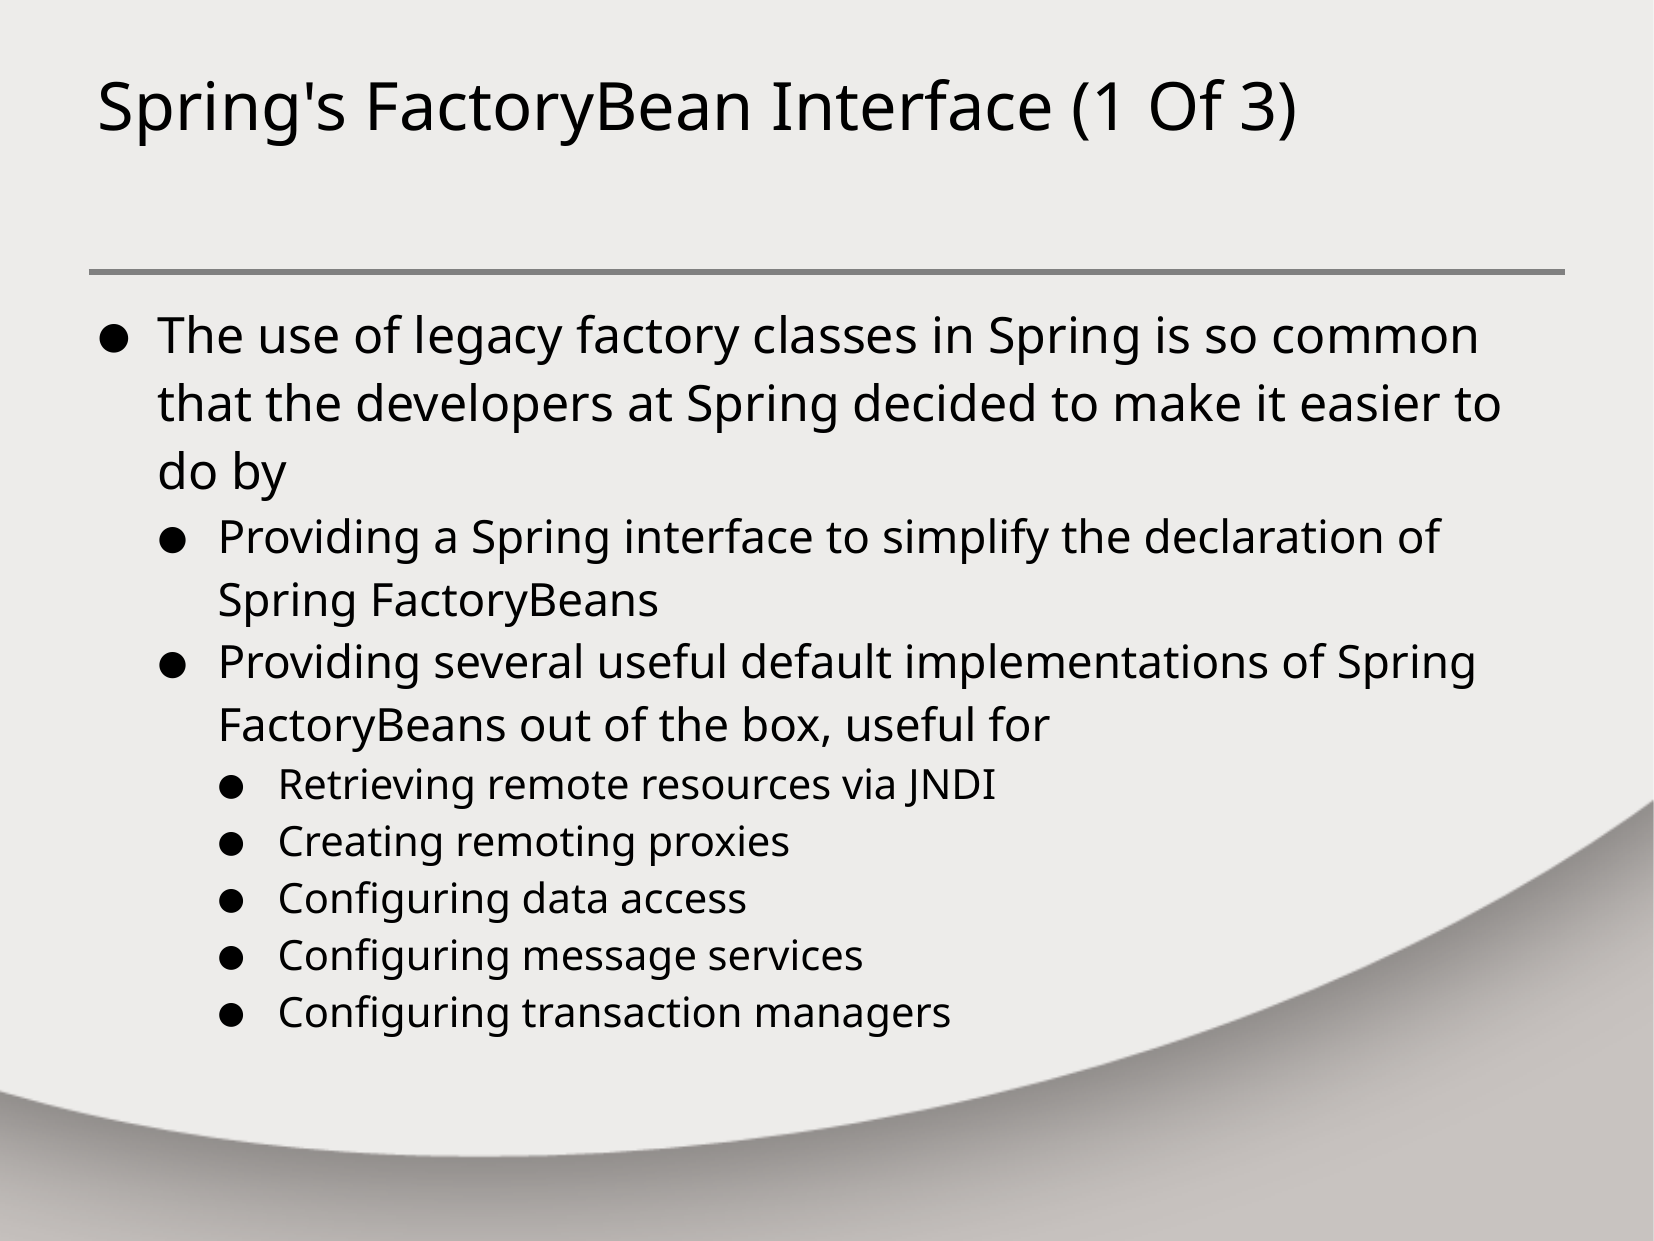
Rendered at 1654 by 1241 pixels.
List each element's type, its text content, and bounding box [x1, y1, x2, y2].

list The use of legacy factory classes in Spring is so common that the developers at Spring decided to make it easier to do by Providing a Spring interface to simplify the declaration of Spring FactoryBeans Providing several useful default implementations of Spring FactoryBeans out of the box, useful for Retrieving remote resources via JNDI Creating remoting proxies Configuring data access Configuring message services Configuring transaction managers [97, 300, 1561, 1163]
picture [0, 0, 1654, 1241]
title Spring's FactoryBean Interface (1 Of 3) [97, 75, 1561, 226]
